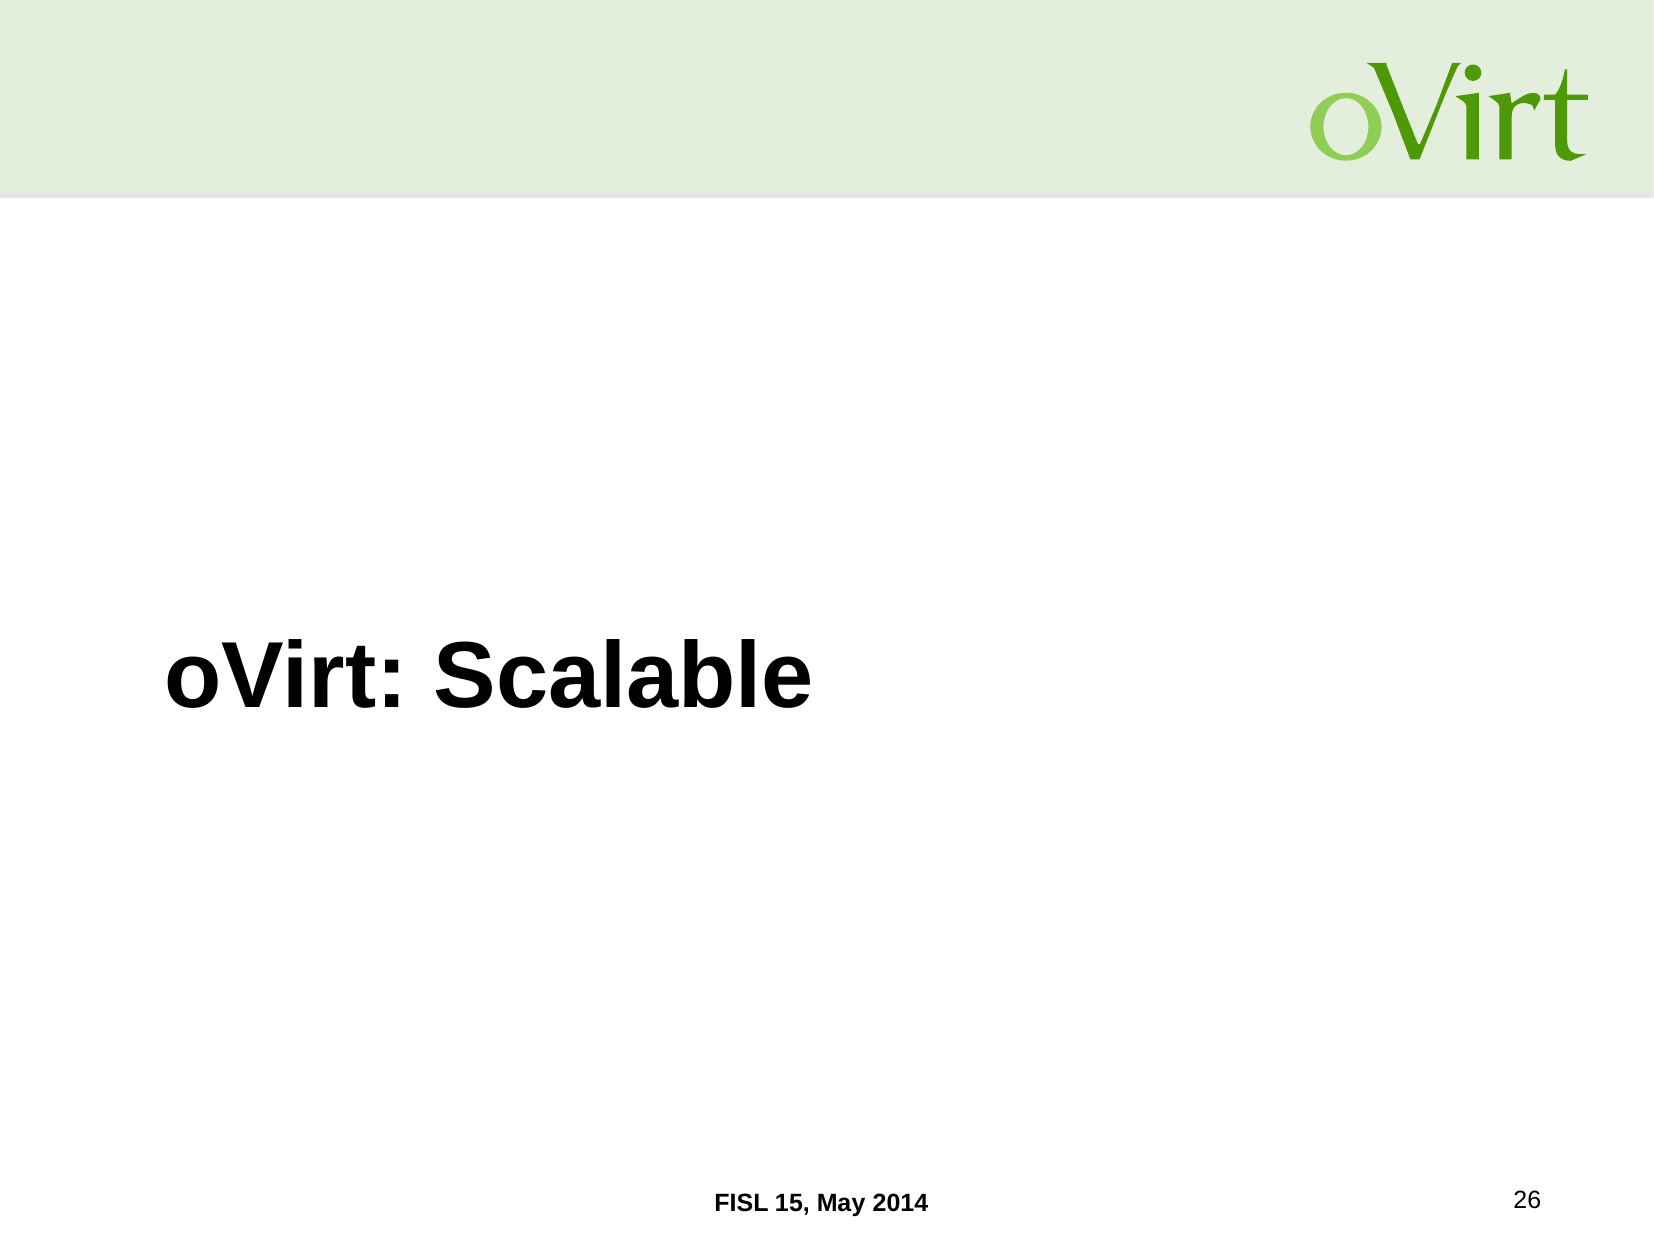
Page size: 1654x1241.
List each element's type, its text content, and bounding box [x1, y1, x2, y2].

text_box oVirt: Scalable [150, 615, 1654, 750]
